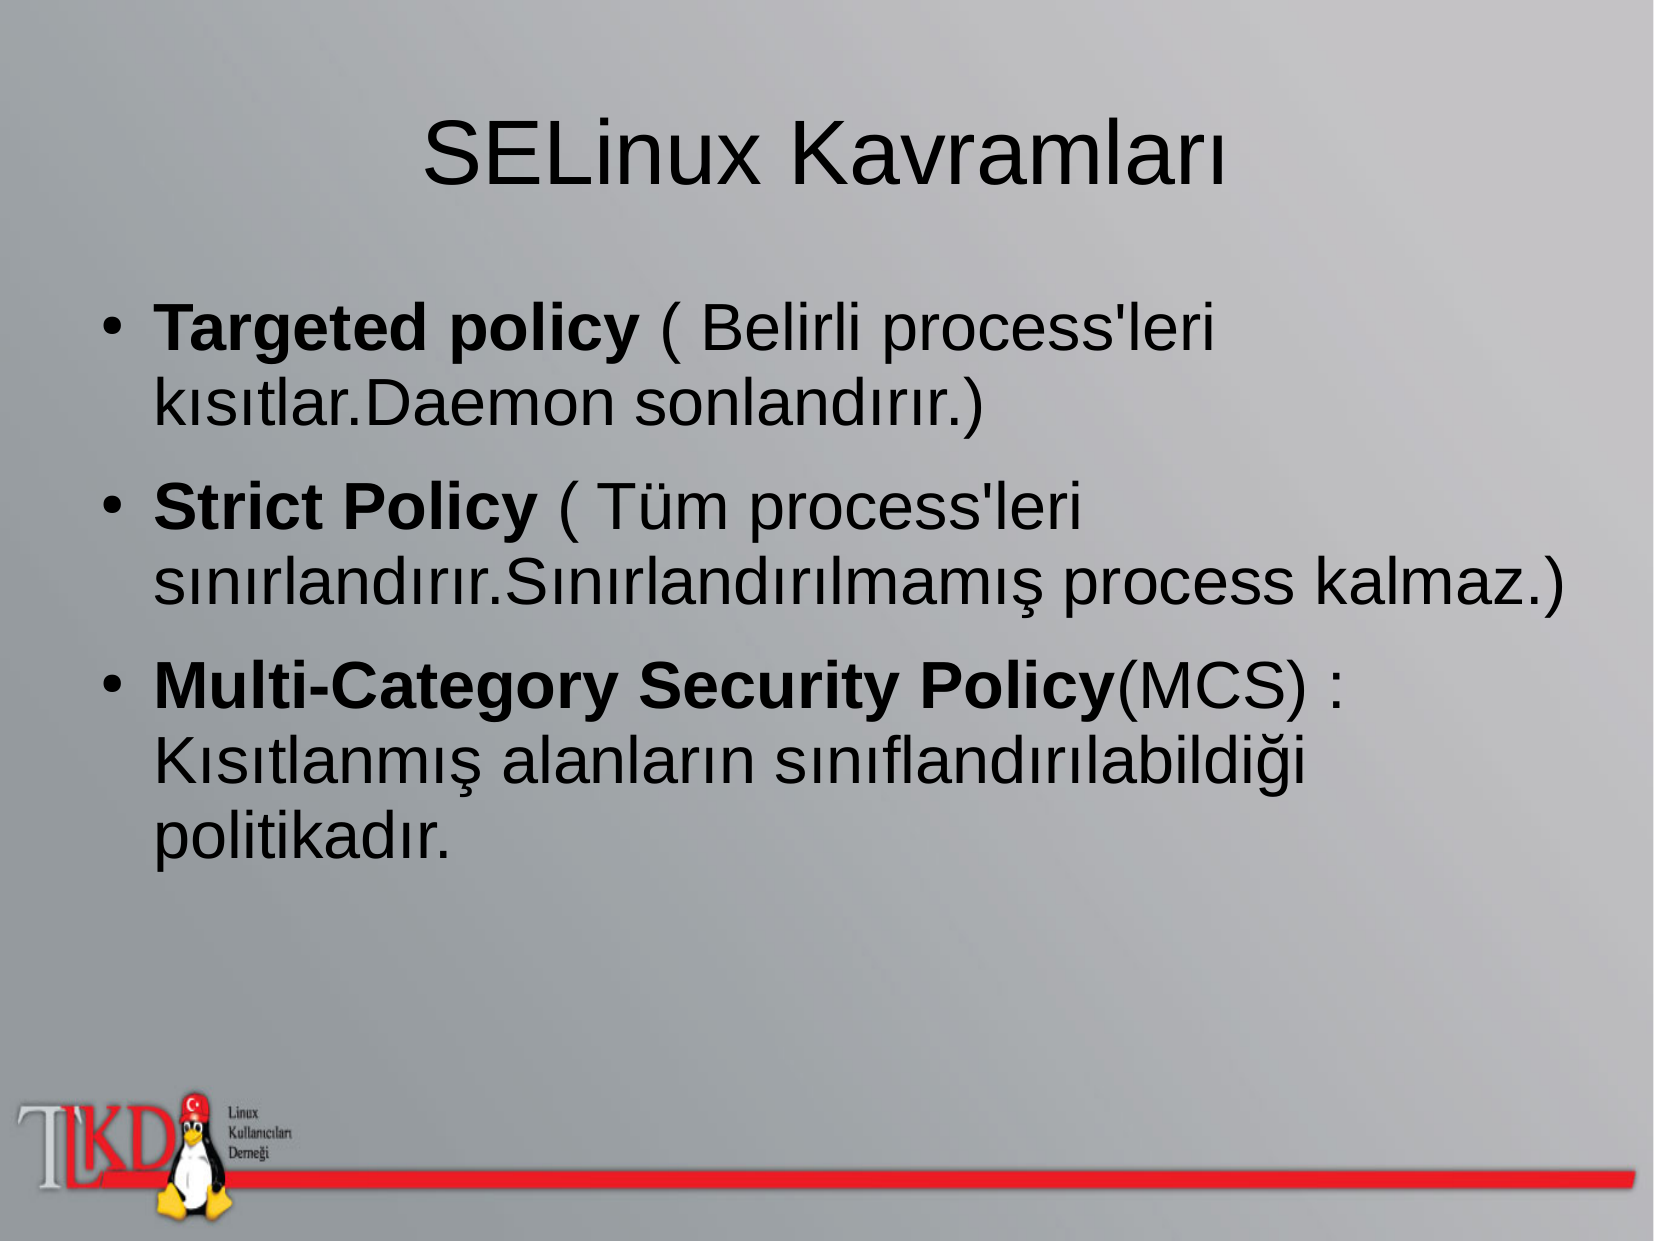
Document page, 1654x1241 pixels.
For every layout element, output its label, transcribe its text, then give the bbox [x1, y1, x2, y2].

title SELinux Kavramları [82, 49, 1571, 257]
list Targeted policy ( Belirli process'leri kısıtlar.Daemon sonlandırır.) Strict Policy ( Tüm process'leri sınırlandırır.Sınırlandırılmamış process kalmaz.) Multi-Category Security Policy(MCS) : Kısıtlanmış alanların sınıflandırılabildiği politikadır. [82, 290, 1571, 1109]
picture [0, 0, 1654, 1241]
